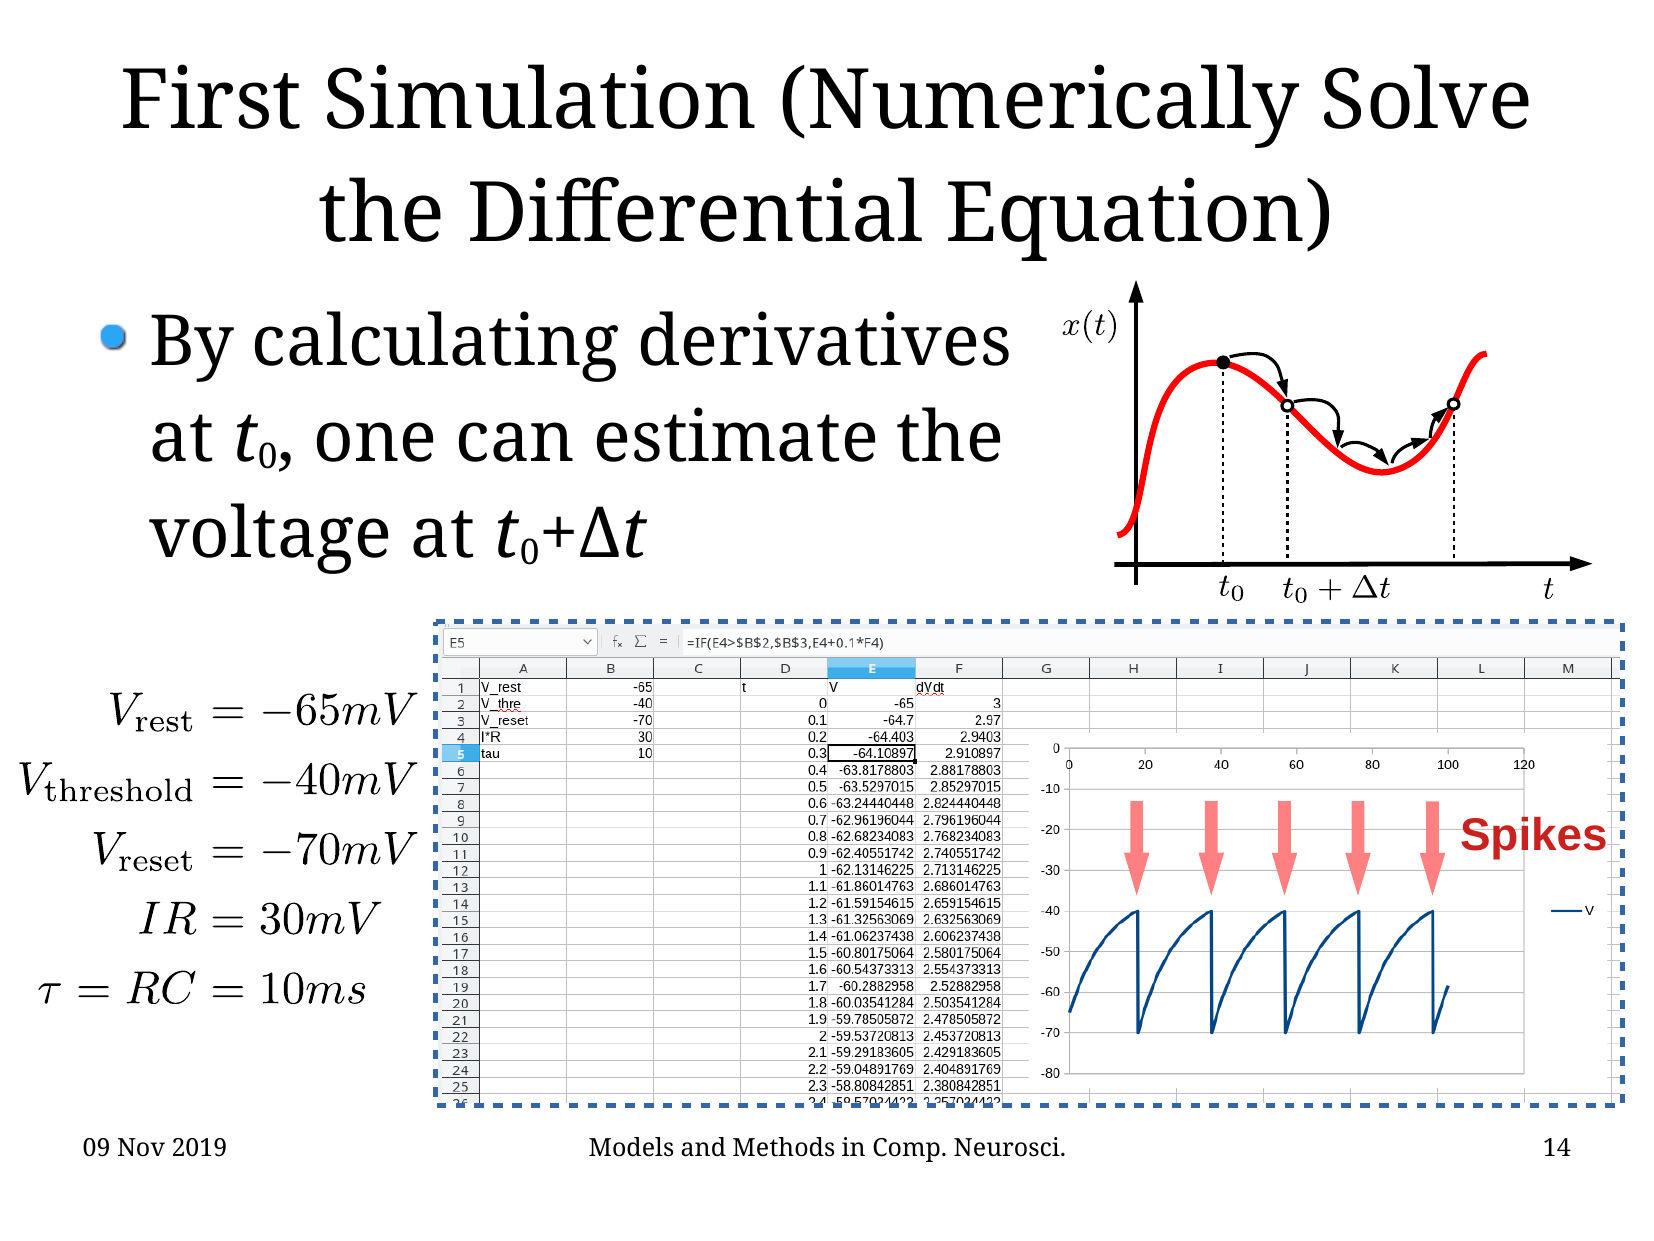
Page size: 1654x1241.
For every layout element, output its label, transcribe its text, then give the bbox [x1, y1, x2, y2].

text_box [1198, 801, 1225, 896]
picture [438, 624, 1620, 1103]
picture [1218, 575, 1245, 601]
title First Simulation (Numerically Solve the Differential Equation) [82, 39, 1571, 267]
picture [16, 692, 420, 1004]
text_box [1448, 398, 1460, 410]
picture [1061, 310, 1120, 344]
picture [1282, 575, 1392, 603]
text_box [1281, 400, 1293, 412]
text_box [1217, 356, 1229, 368]
picture [1542, 578, 1555, 599]
list By calculating derivatives at t0, one can estimate the voltage at t0+Δt [82, 290, 1044, 658]
text_box Spikes [1445, 801, 1635, 892]
text_box [1345, 801, 1371, 896]
text_box [1123, 801, 1150, 896]
text_box [1271, 801, 1298, 896]
text_box [1419, 801, 1445, 896]
